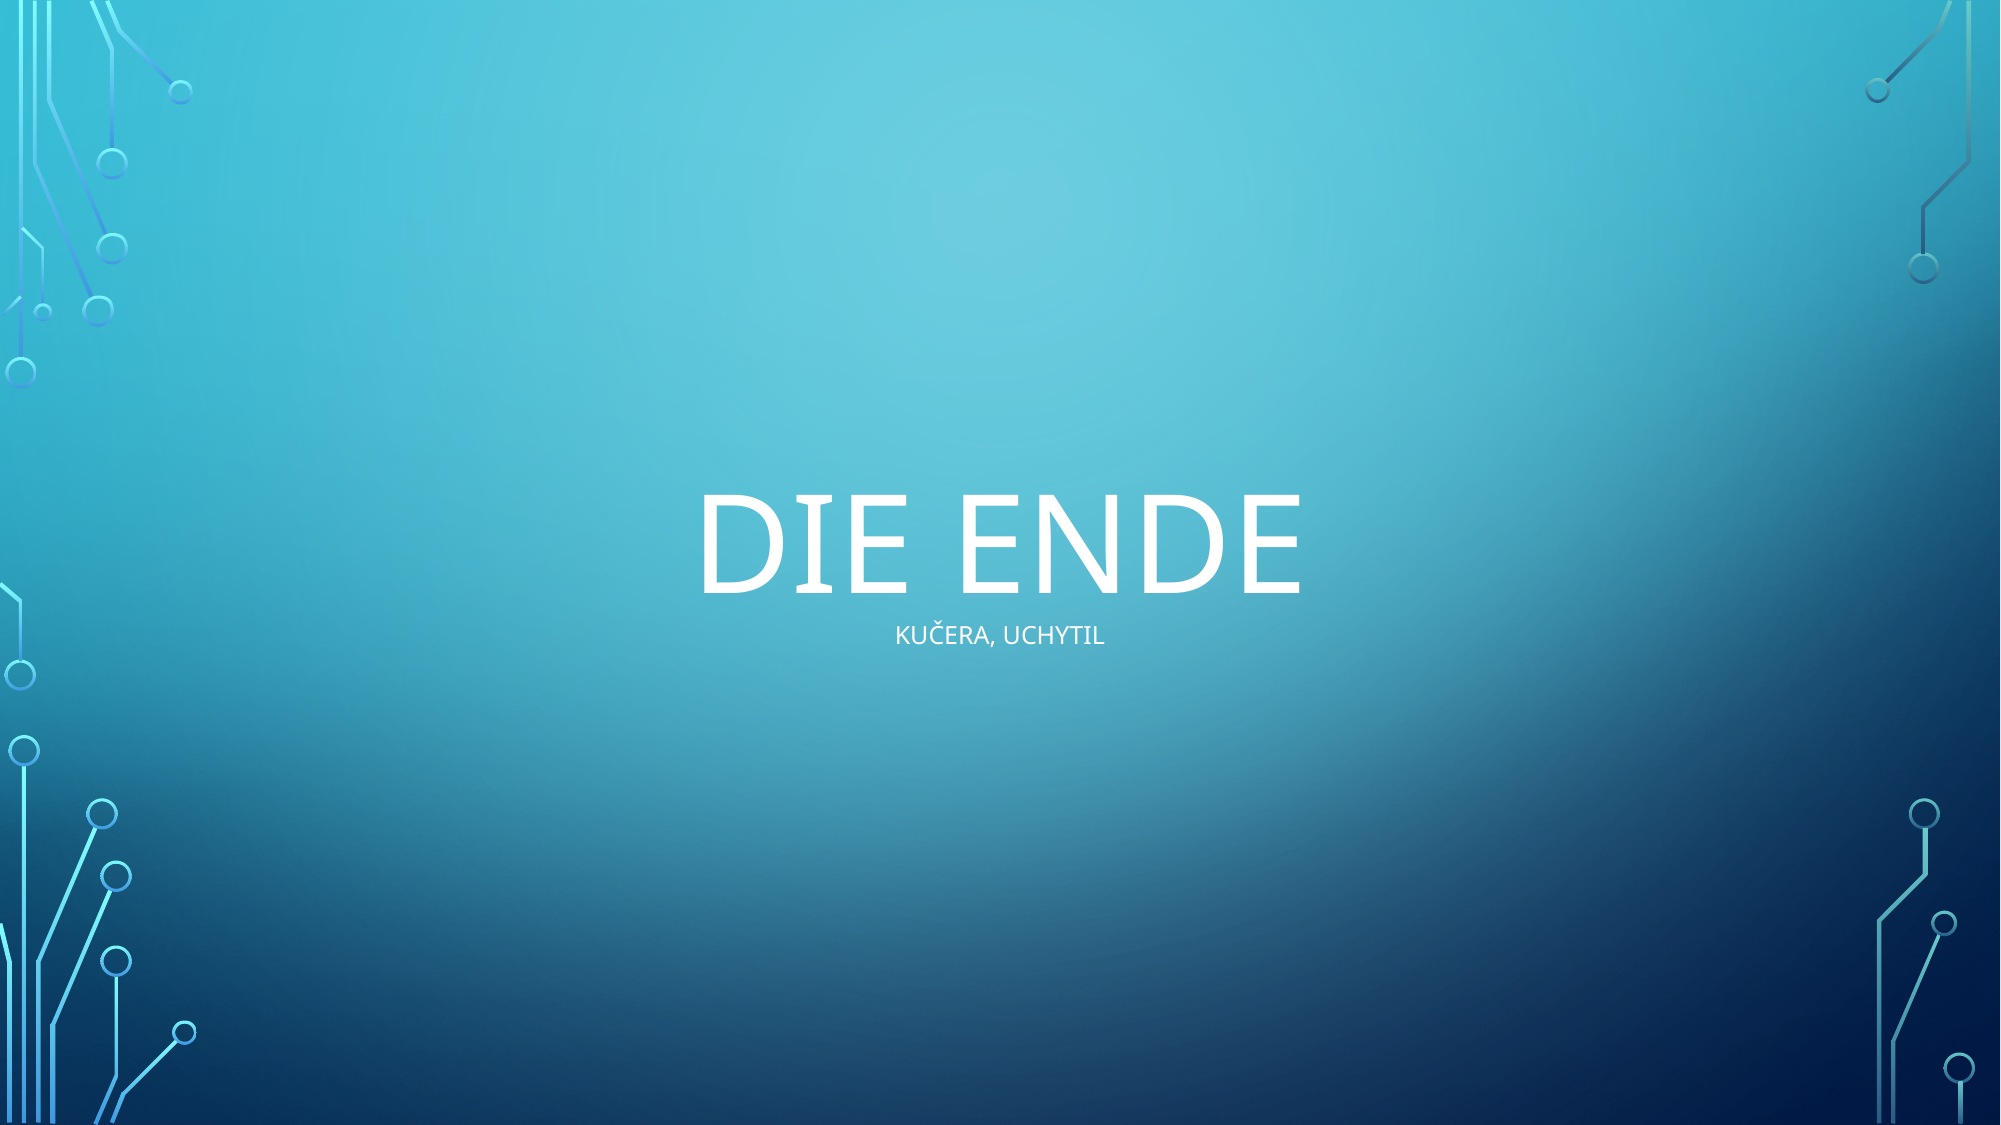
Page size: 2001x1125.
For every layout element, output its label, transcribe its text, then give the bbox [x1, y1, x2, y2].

title Die ende Kučera, uchytil [187, 441, 1813, 684]
